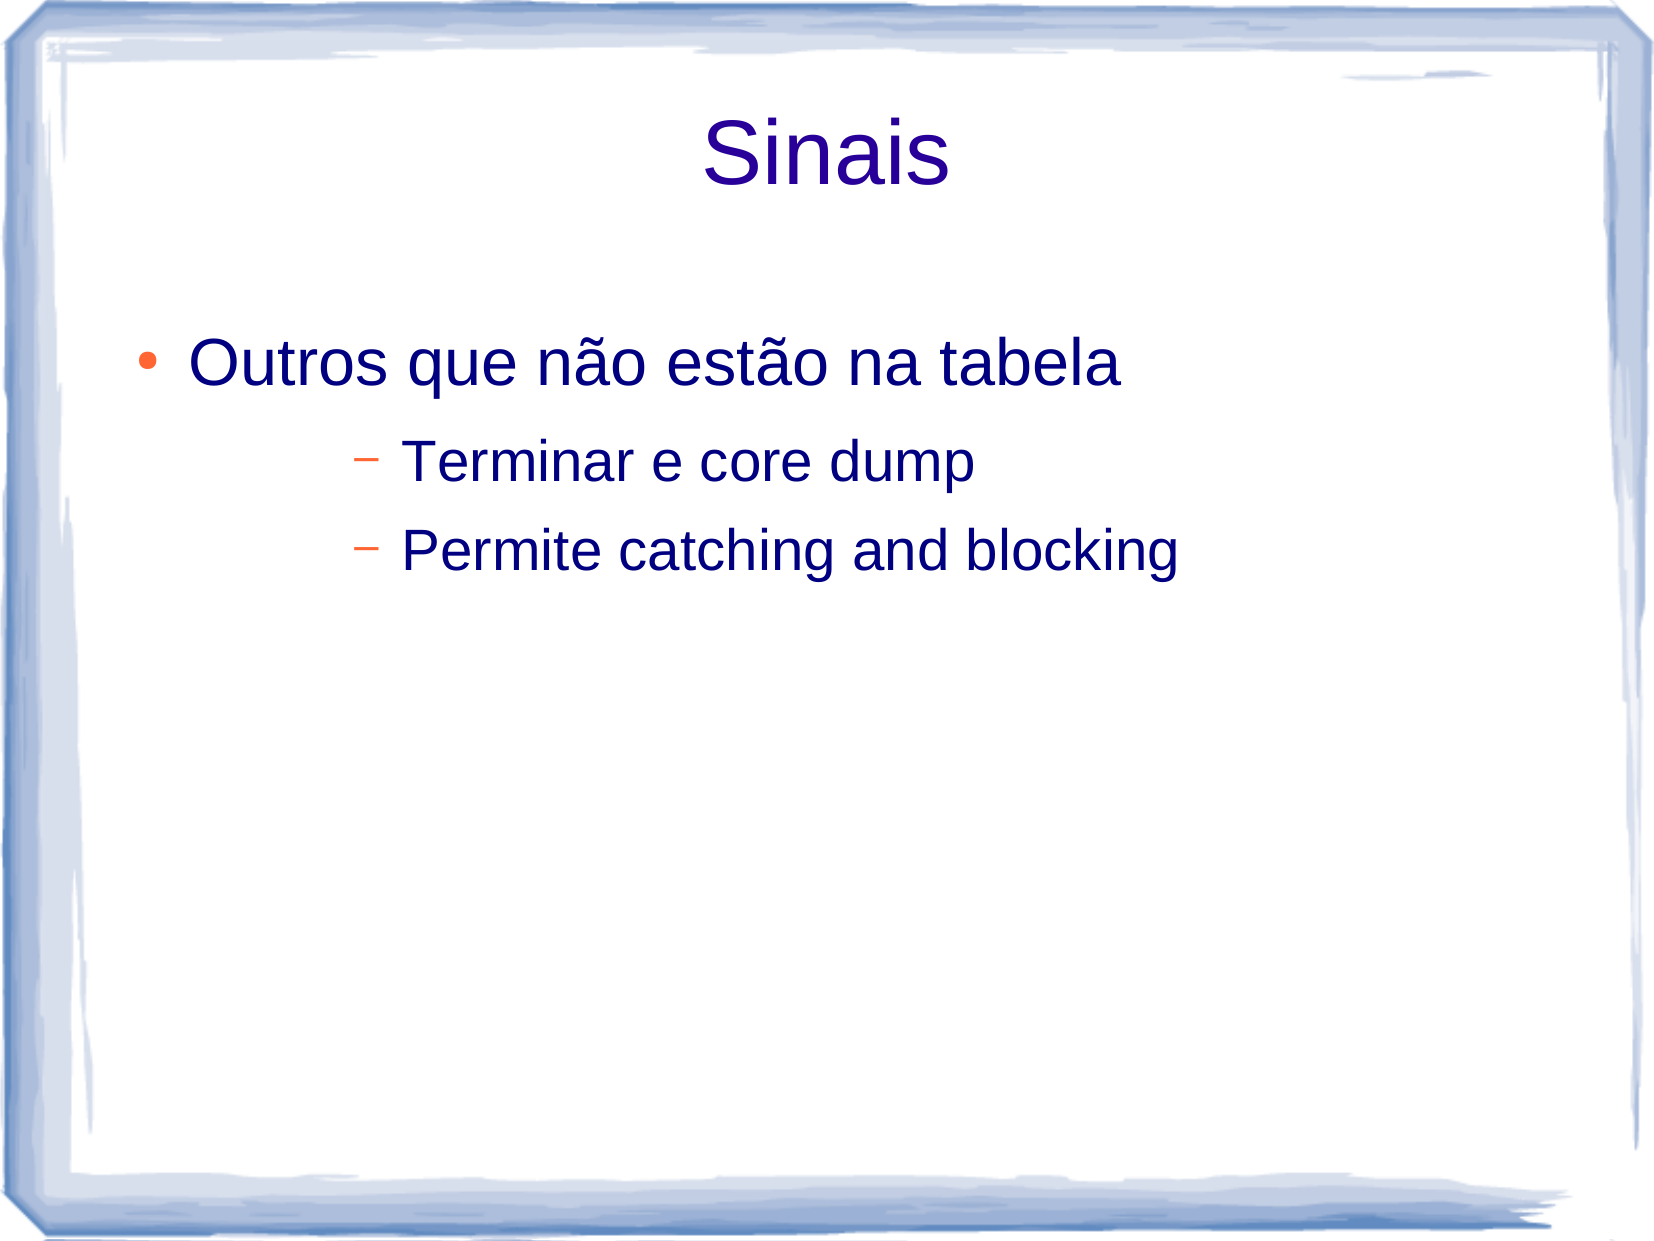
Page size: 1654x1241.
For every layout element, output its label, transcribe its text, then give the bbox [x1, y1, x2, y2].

picture [0, 0, 1654, 1241]
title Sinais [82, 49, 1571, 257]
list Outros que não estão na tabela Terminar e core dump Permite catching and blocking [118, 324, 1571, 1045]
